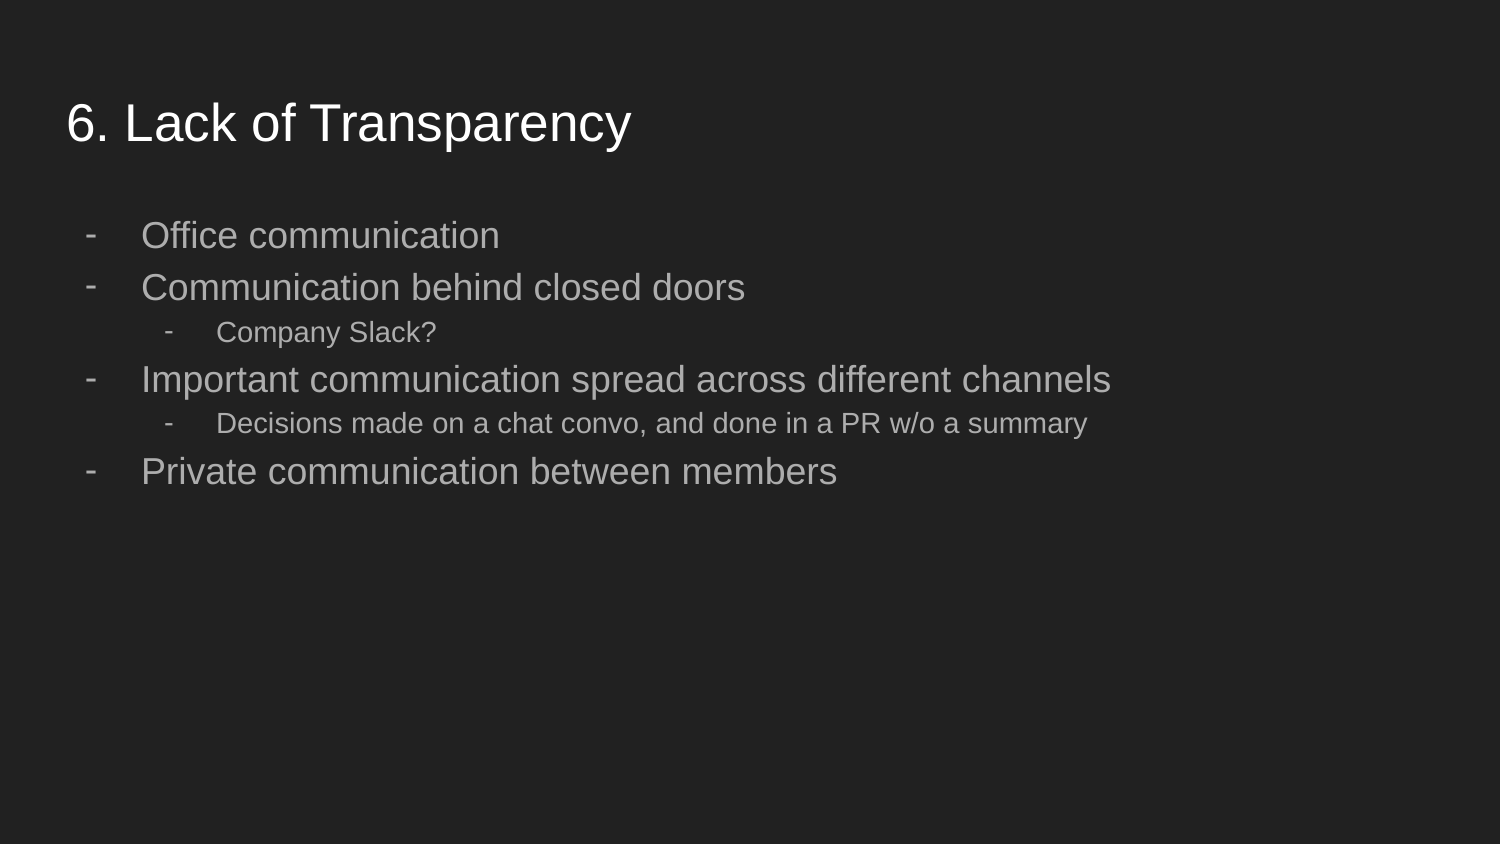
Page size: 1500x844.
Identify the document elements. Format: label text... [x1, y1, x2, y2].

list Office communication Communication behind closed doors Company Slack? Important communication spread across different channels Decisions made on a chat convo, and done in a PR w/o a summary Private communication between members [51, 189, 1449, 750]
title 6. Lack of Transparency [51, 72, 1449, 167]
